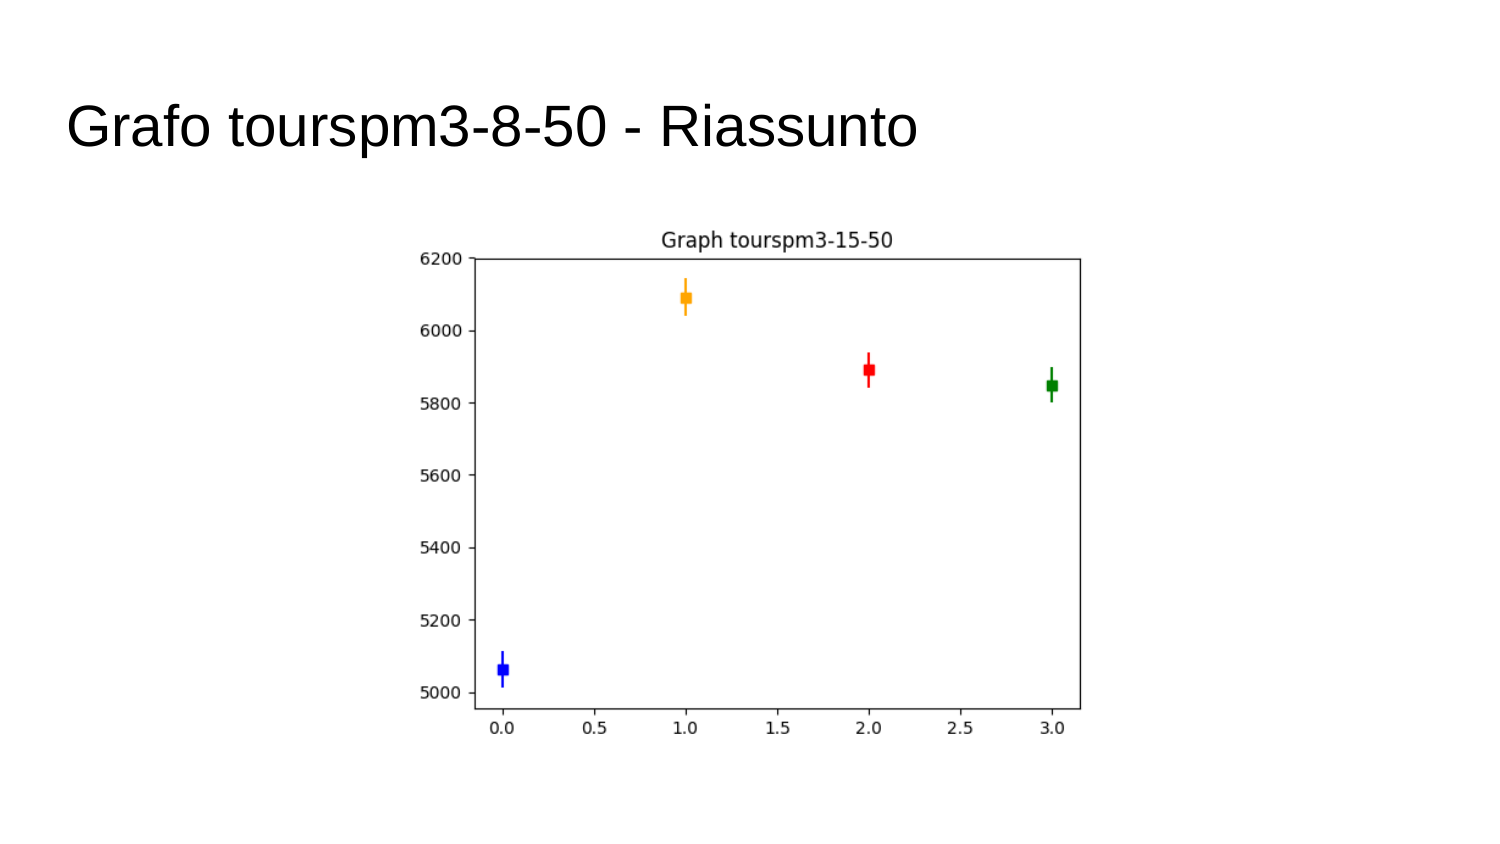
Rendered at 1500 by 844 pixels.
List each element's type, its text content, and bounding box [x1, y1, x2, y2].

title Grafo tourspm3-8-50 - Riassunto [51, 72, 1449, 167]
picture [377, 188, 1158, 774]
